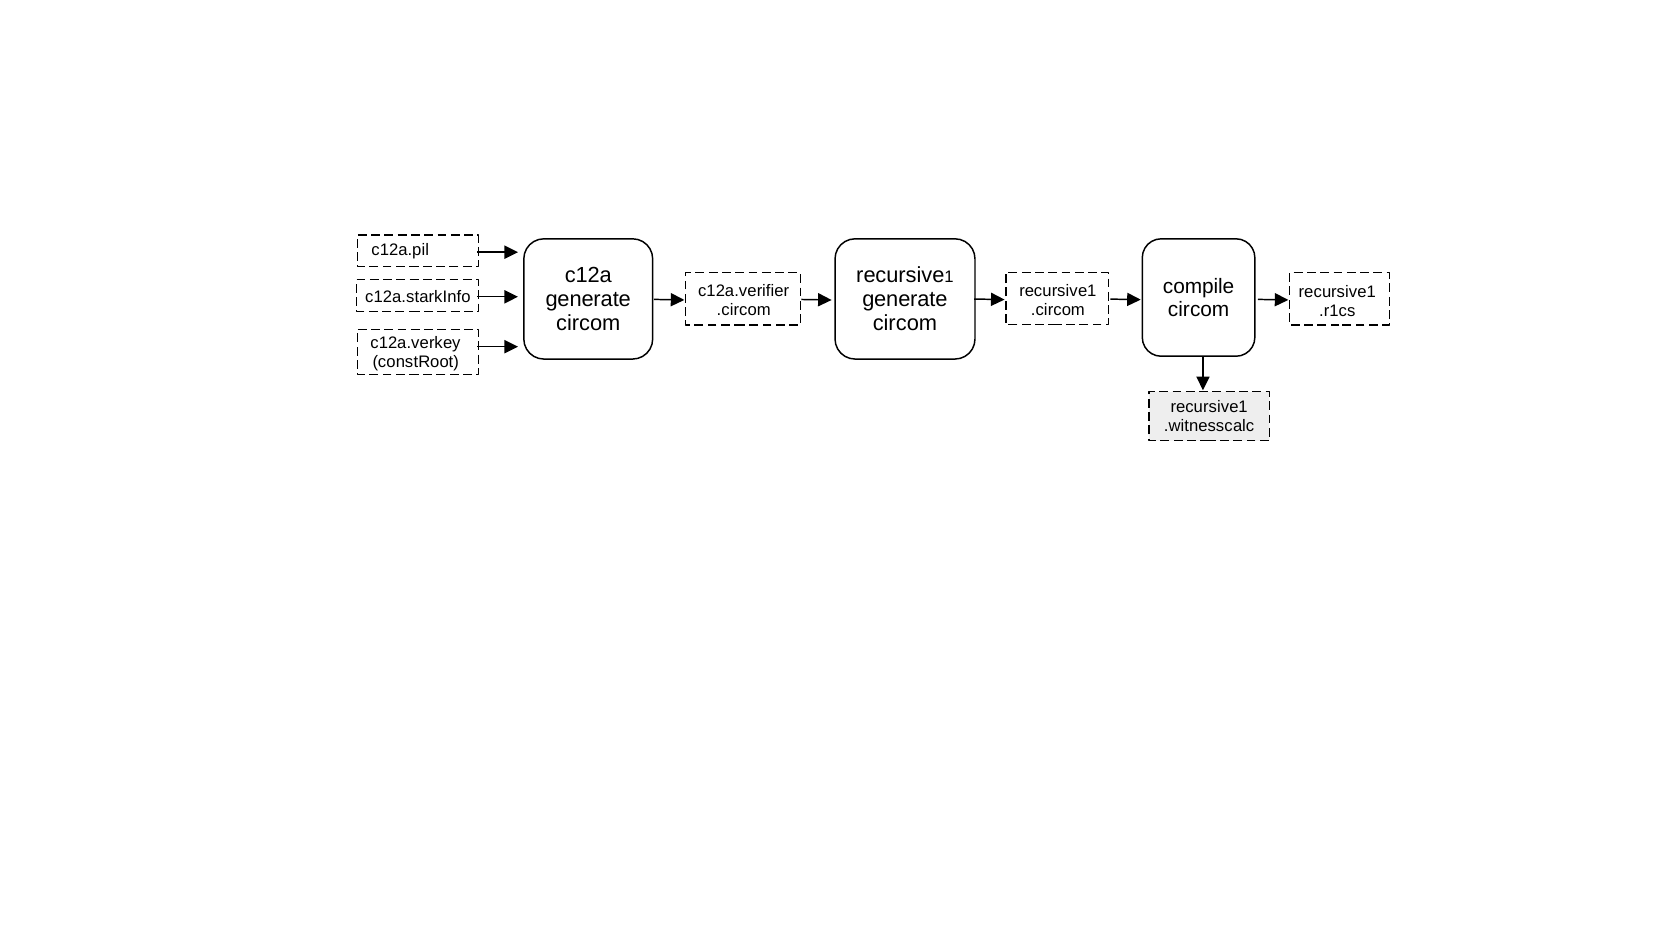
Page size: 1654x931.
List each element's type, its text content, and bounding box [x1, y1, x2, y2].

text_box recursive1 generate circom [835, 238, 976, 360]
text_box c12a.verifier .circom [673, 273, 814, 326]
text_box recursive1 .r1cs [1276, 275, 1399, 328]
text_box c12a.starkInfo [332, 279, 503, 314]
text_box c12a.verkey (constRoot) [353, 316, 478, 389]
text_box compile circom [1142, 238, 1255, 357]
text_box recursive1 .circom [988, 273, 1128, 327]
text_box c12a.pil [331, 223, 469, 276]
text_box recursive1 .witnesscalc [1139, 389, 1280, 443]
text_box c12a generate circom [523, 238, 653, 360]
